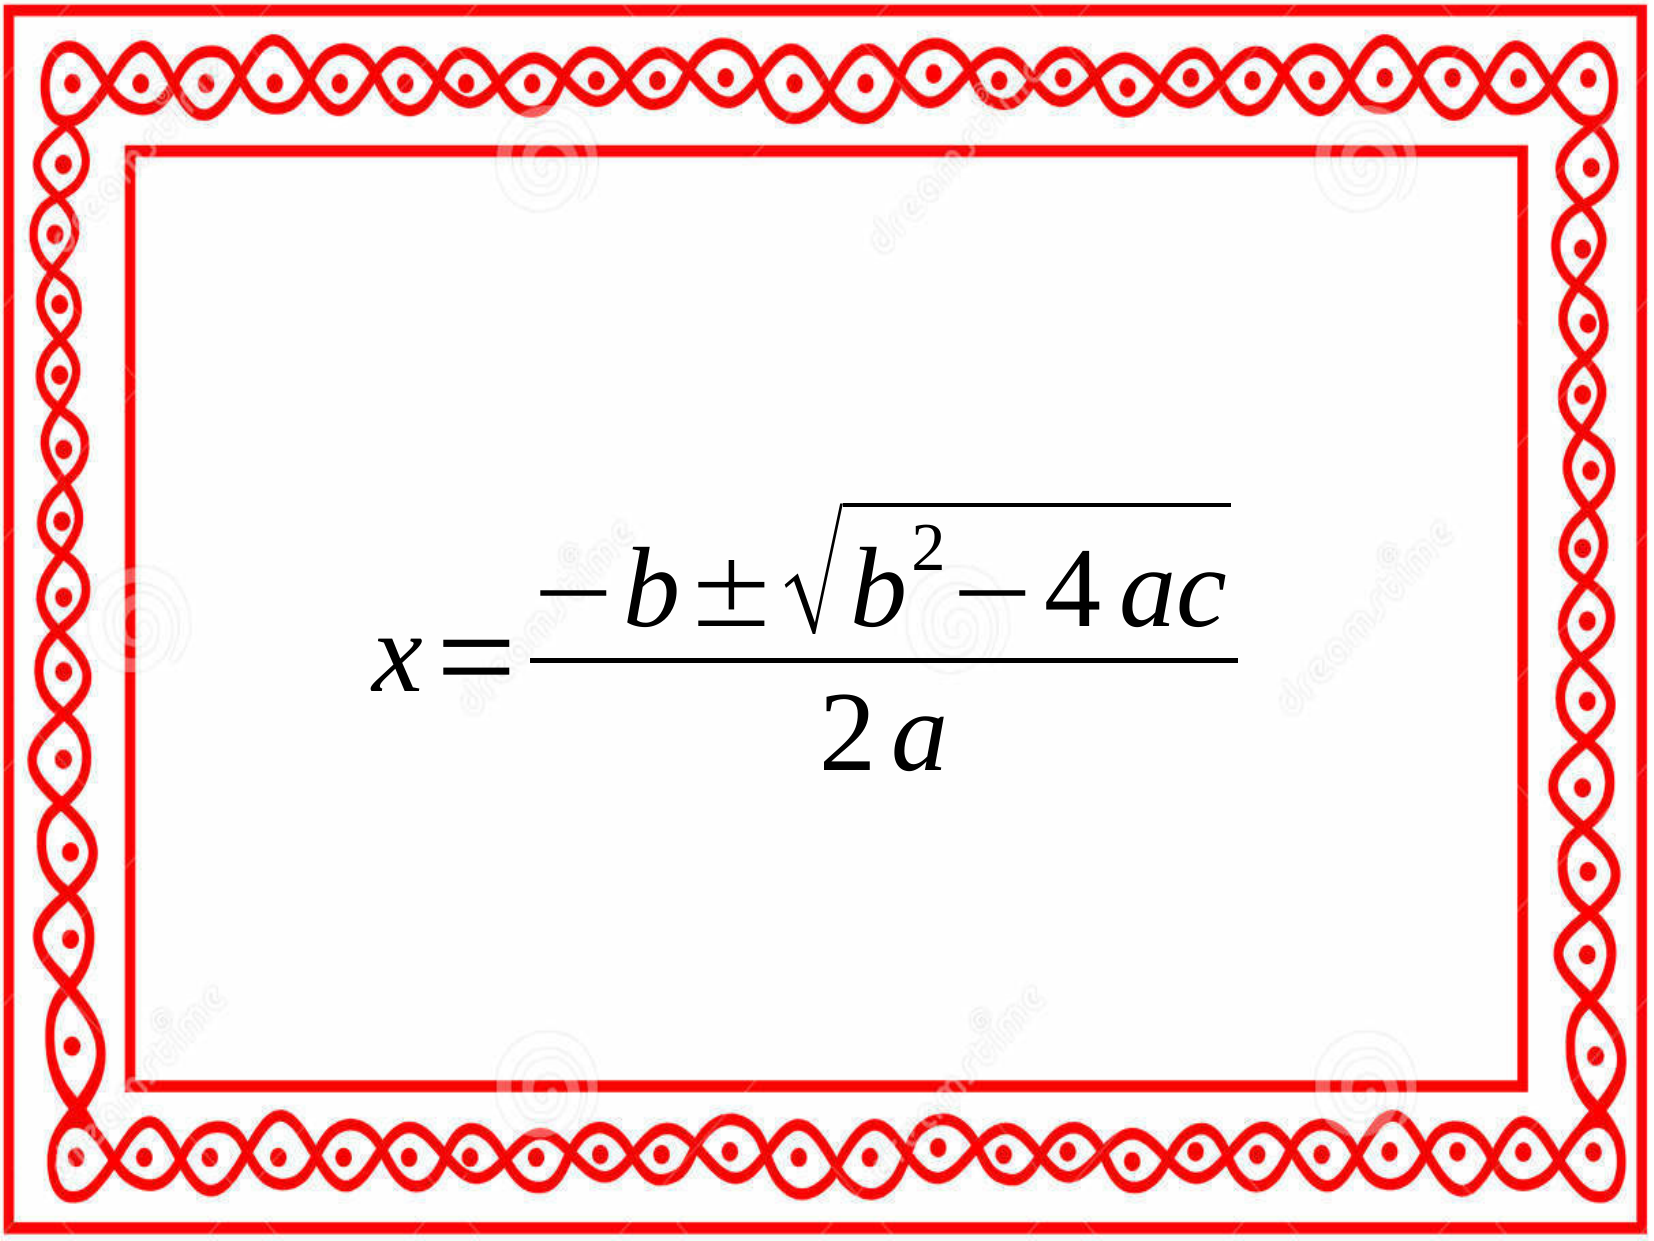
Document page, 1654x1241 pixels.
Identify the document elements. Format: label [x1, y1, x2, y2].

chart [360, 496, 1249, 796]
picture [0, 0, 1654, 1241]
